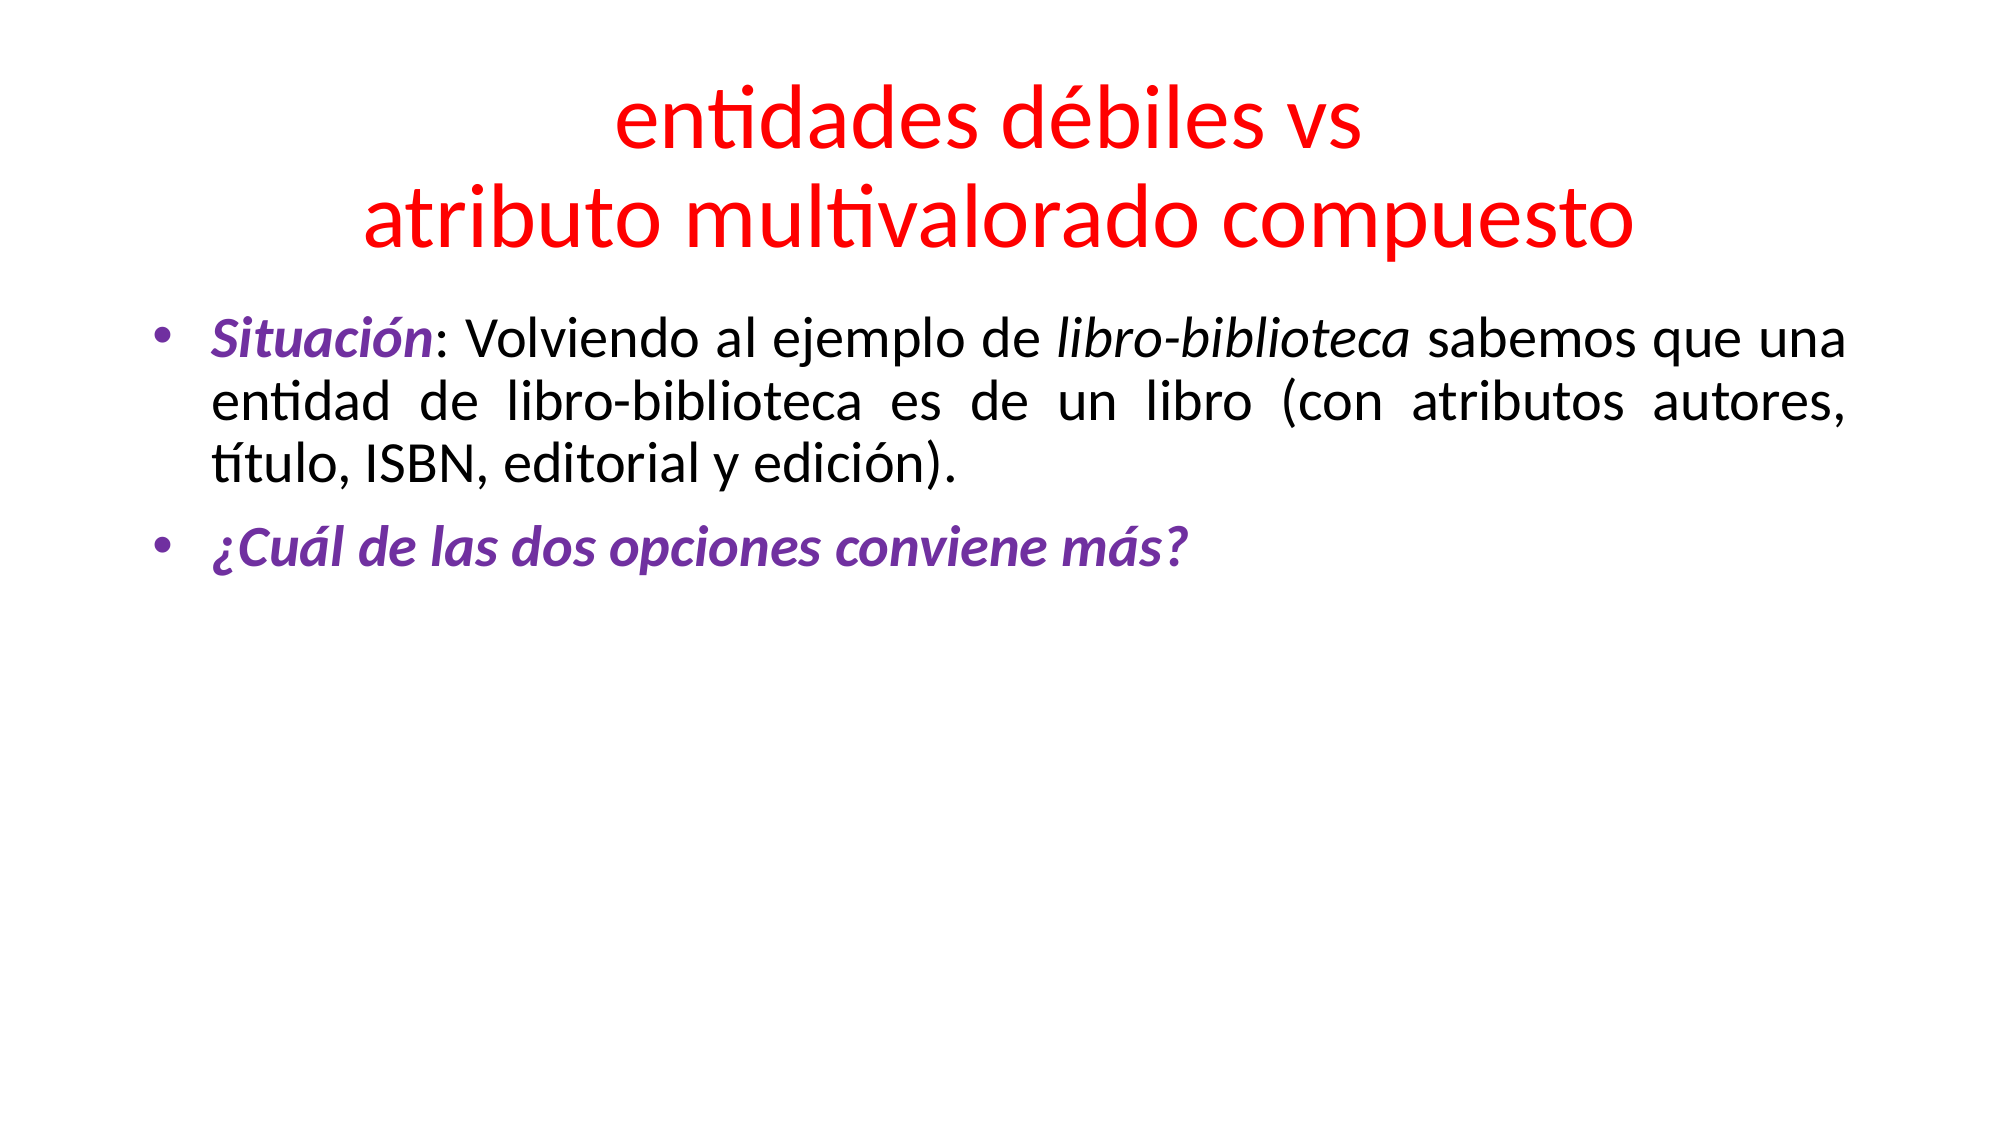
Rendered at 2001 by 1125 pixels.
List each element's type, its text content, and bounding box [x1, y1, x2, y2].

title entidades débiles vs atributo multivalorado compuesto [137, 59, 1863, 278]
list Situación: Volviendo al ejemplo de libro-biblioteca sabemos que una entidad de libro-biblioteca es de un libro (con atributos autores, título, ISBN, editorial y edición). ¿Cuál de las dos opciones conviene más? [137, 299, 1863, 1014]
